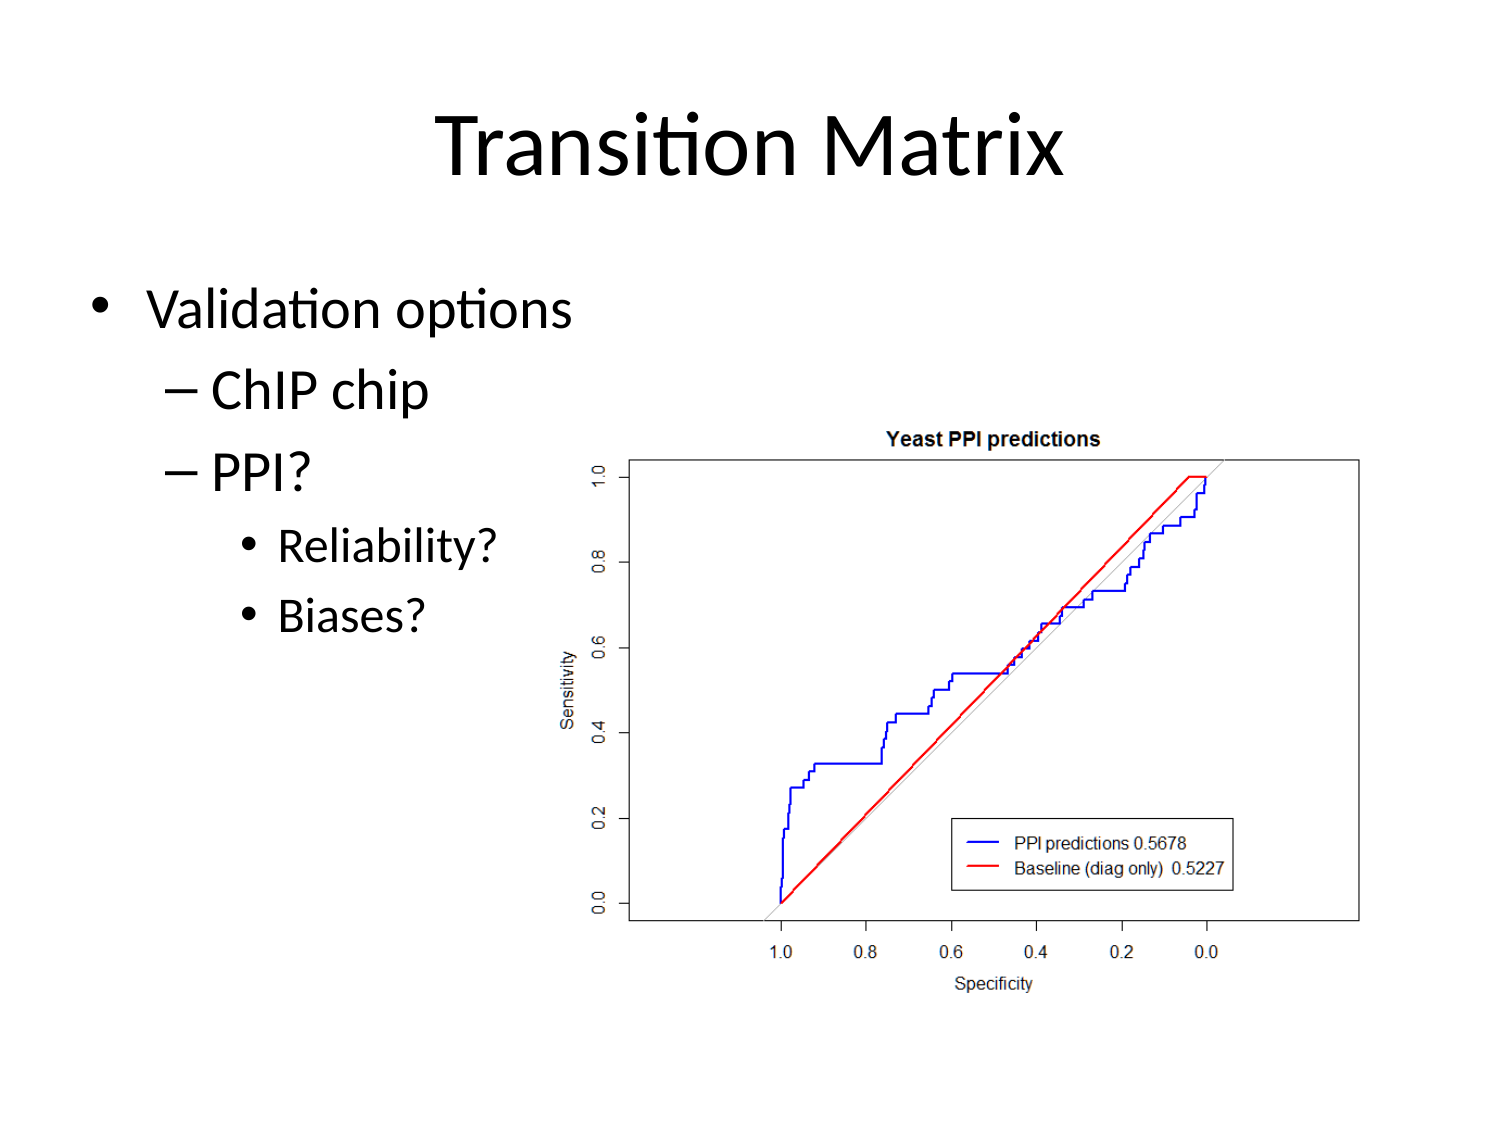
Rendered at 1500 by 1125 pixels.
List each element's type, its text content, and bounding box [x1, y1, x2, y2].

list Validation options ChIP chip PPI? Reliability? Biases? [75, 262, 1425, 1005]
picture [544, 416, 1403, 1006]
title Transition Matrix [75, 45, 1425, 233]
